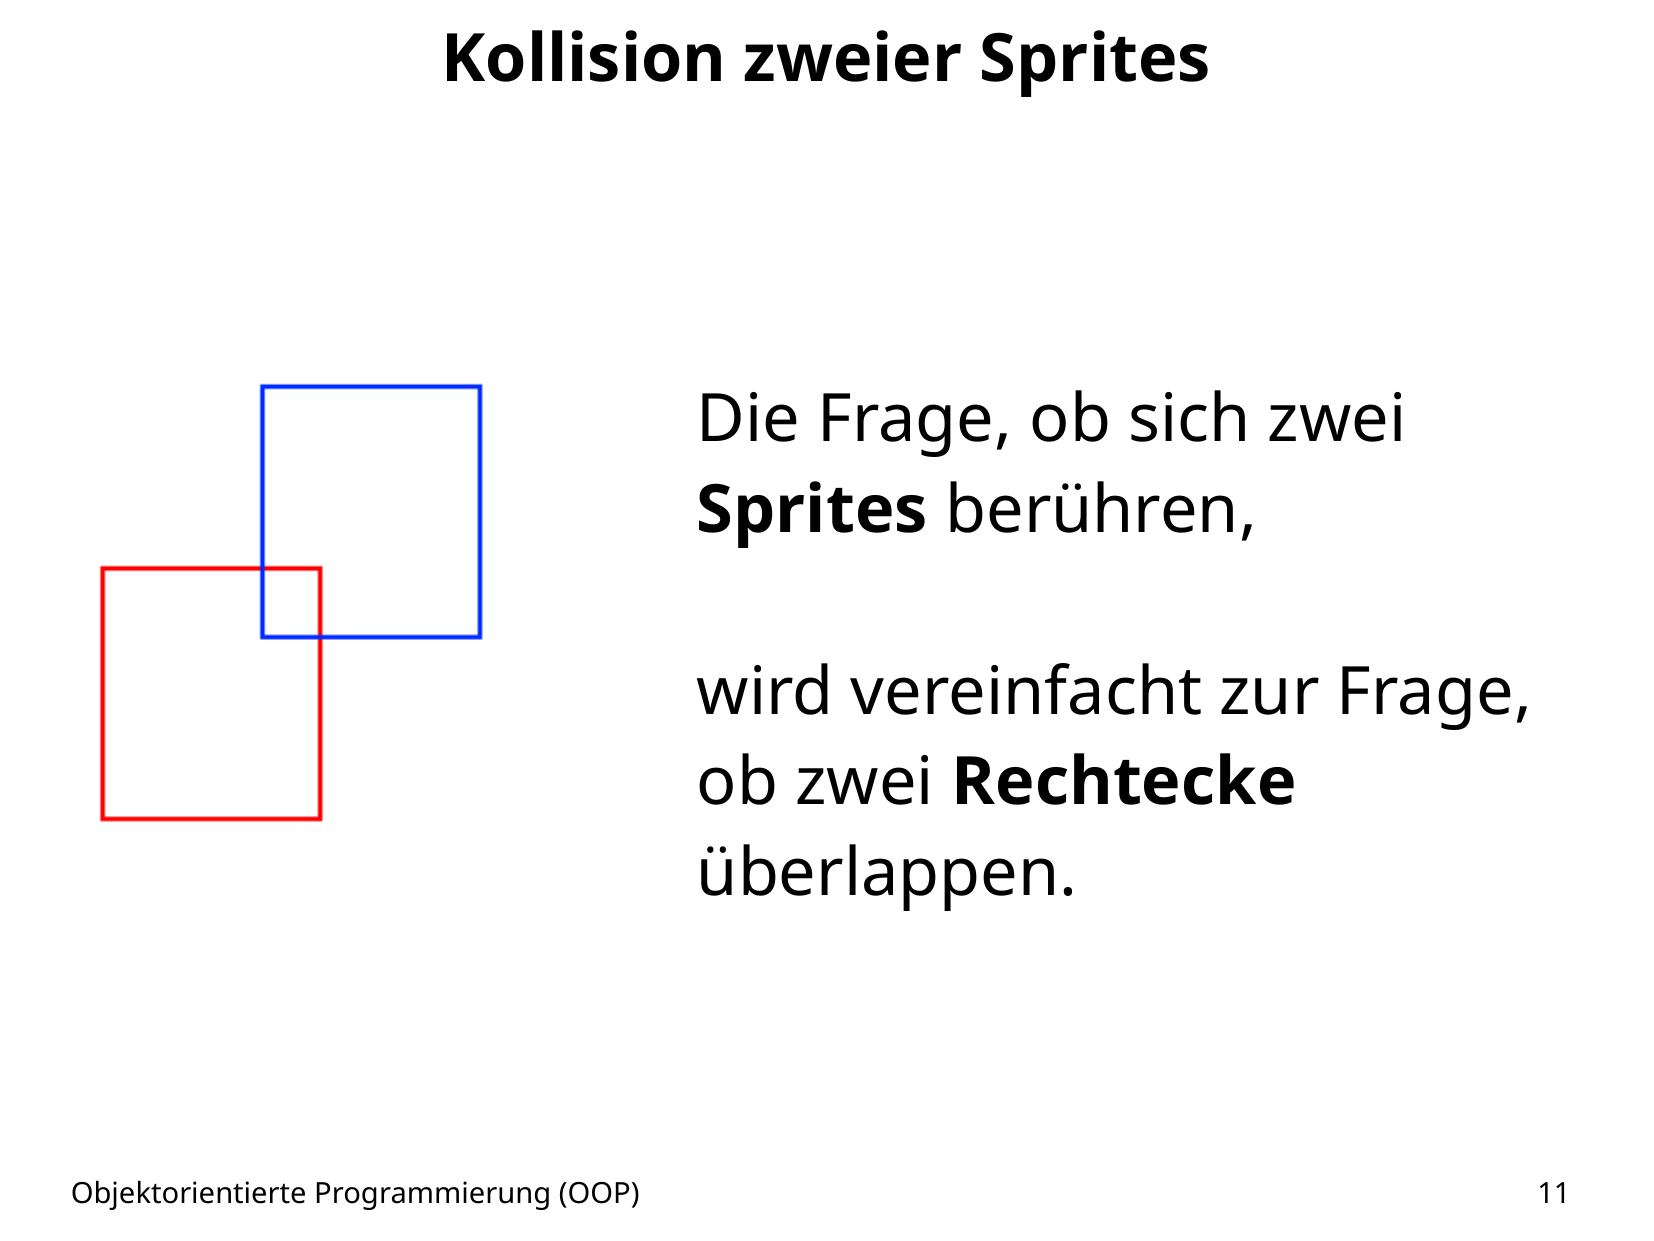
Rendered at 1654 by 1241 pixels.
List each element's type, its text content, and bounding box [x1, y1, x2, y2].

title Kollision zweier Sprites [0, 5, 1654, 107]
picture [70, 354, 485, 824]
list Die Frage, ob sich zwei Sprites berühren, wird vereinfacht zur Frage, ob zwei Rechtecke überlappen. [696, 188, 1607, 1170]
